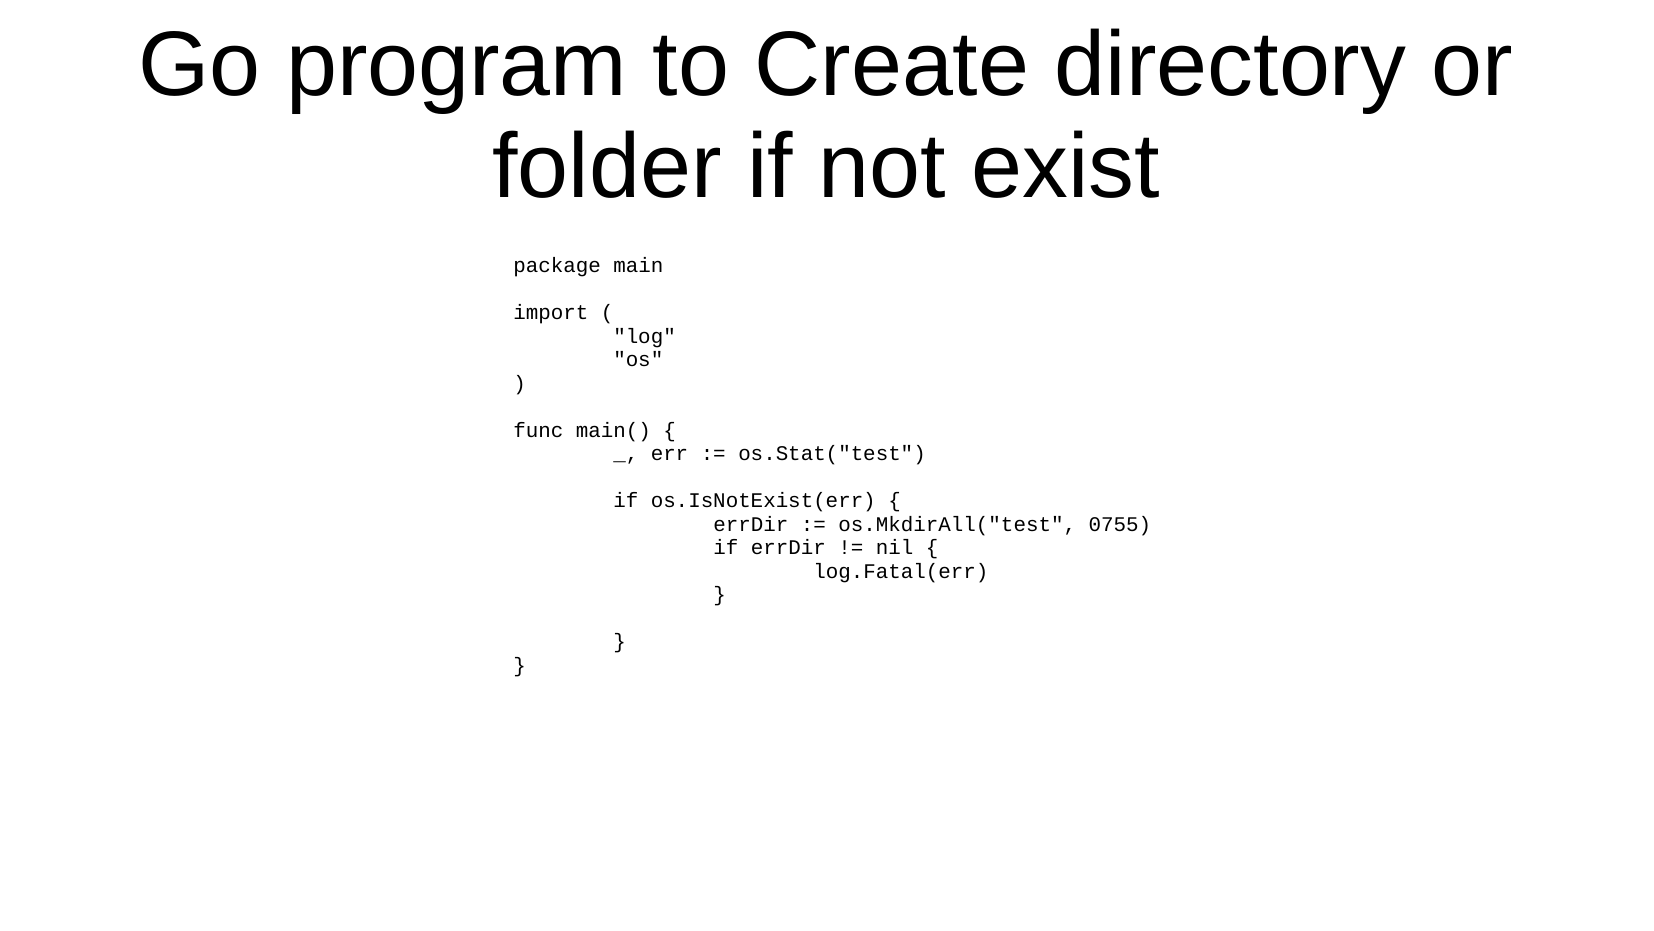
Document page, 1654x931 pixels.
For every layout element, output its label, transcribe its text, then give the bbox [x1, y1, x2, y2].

title Go program to Create directory or folder if not exist [82, 12, 1571, 218]
text_box package main import ( "log" "os" ) func main() { _, err := os.Stat("test") if os.IsNotExist(err) { errDir := os.MkdirAll("test", 0755) if errDir != nil { log.Fatal(err) } } } [498, 247, 1166, 686]
